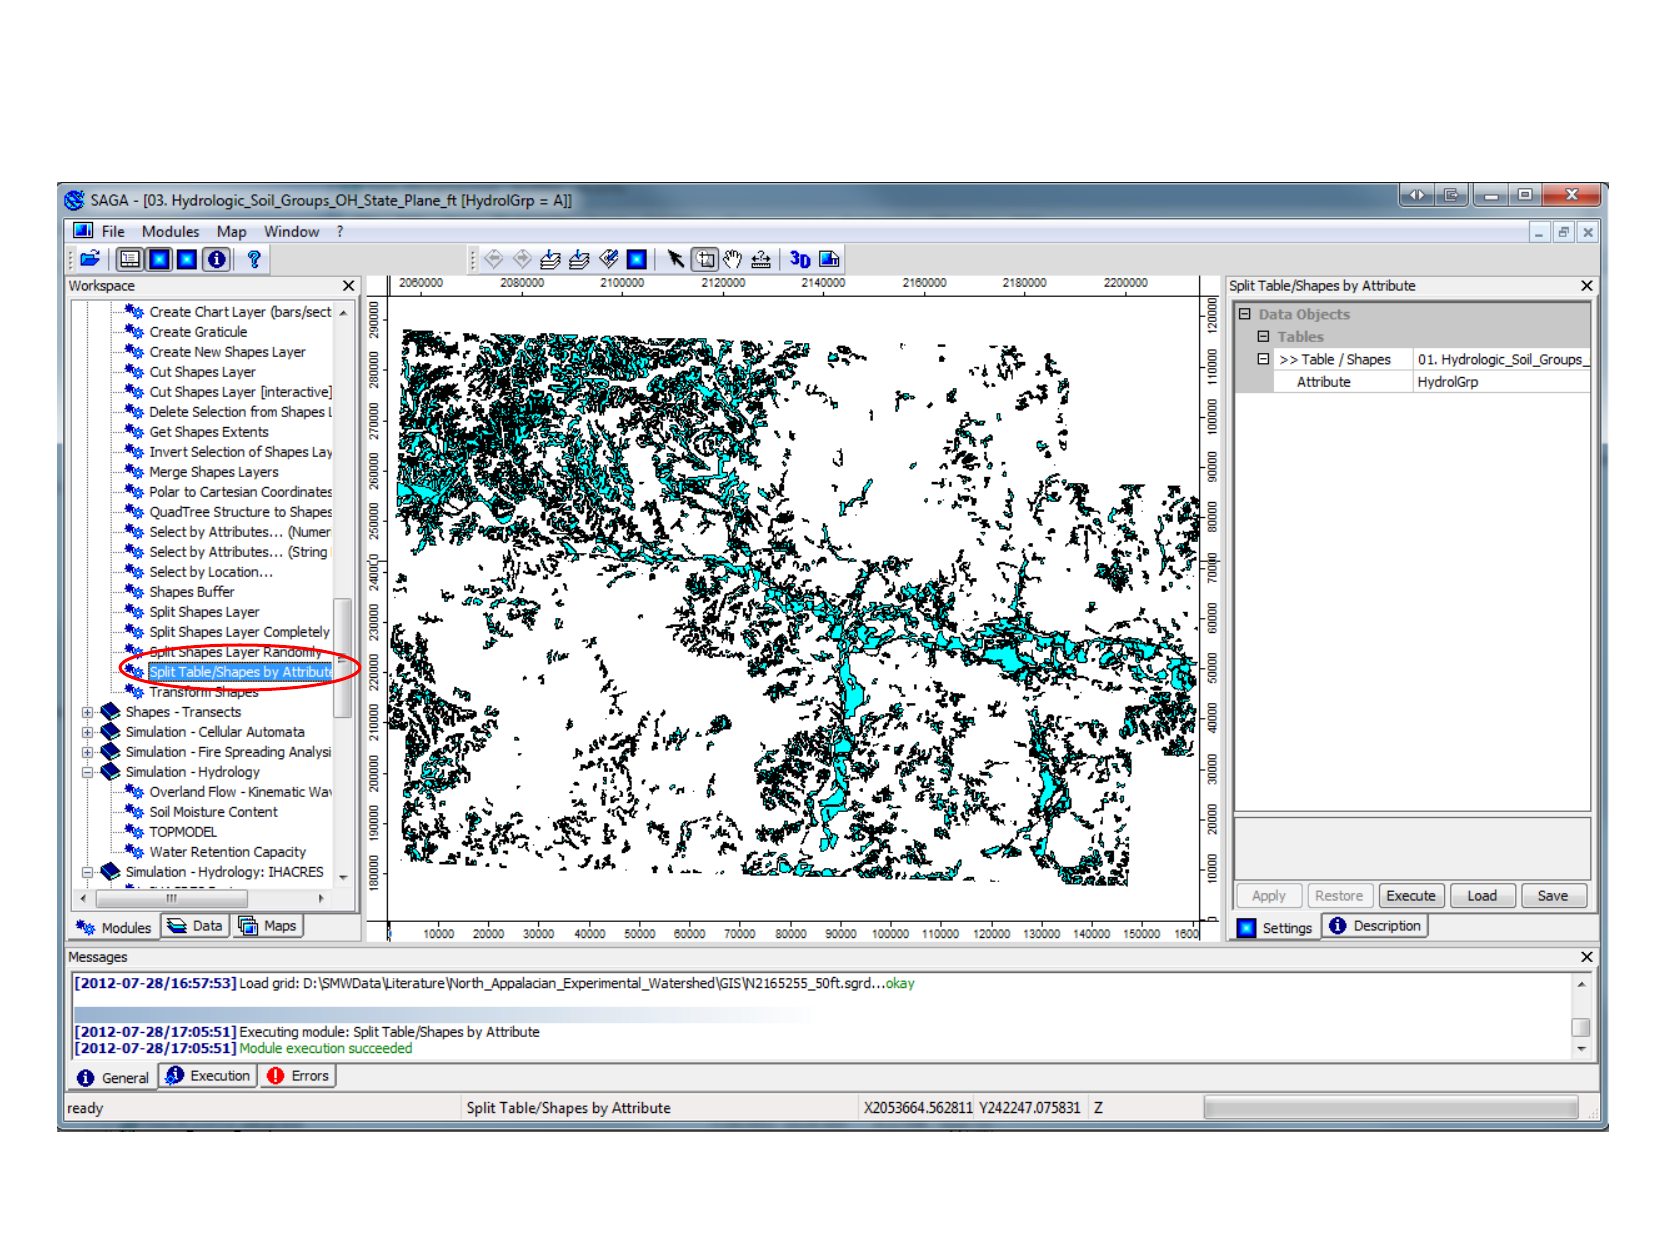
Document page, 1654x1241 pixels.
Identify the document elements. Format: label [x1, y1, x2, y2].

picture [57, 182, 1609, 1132]
